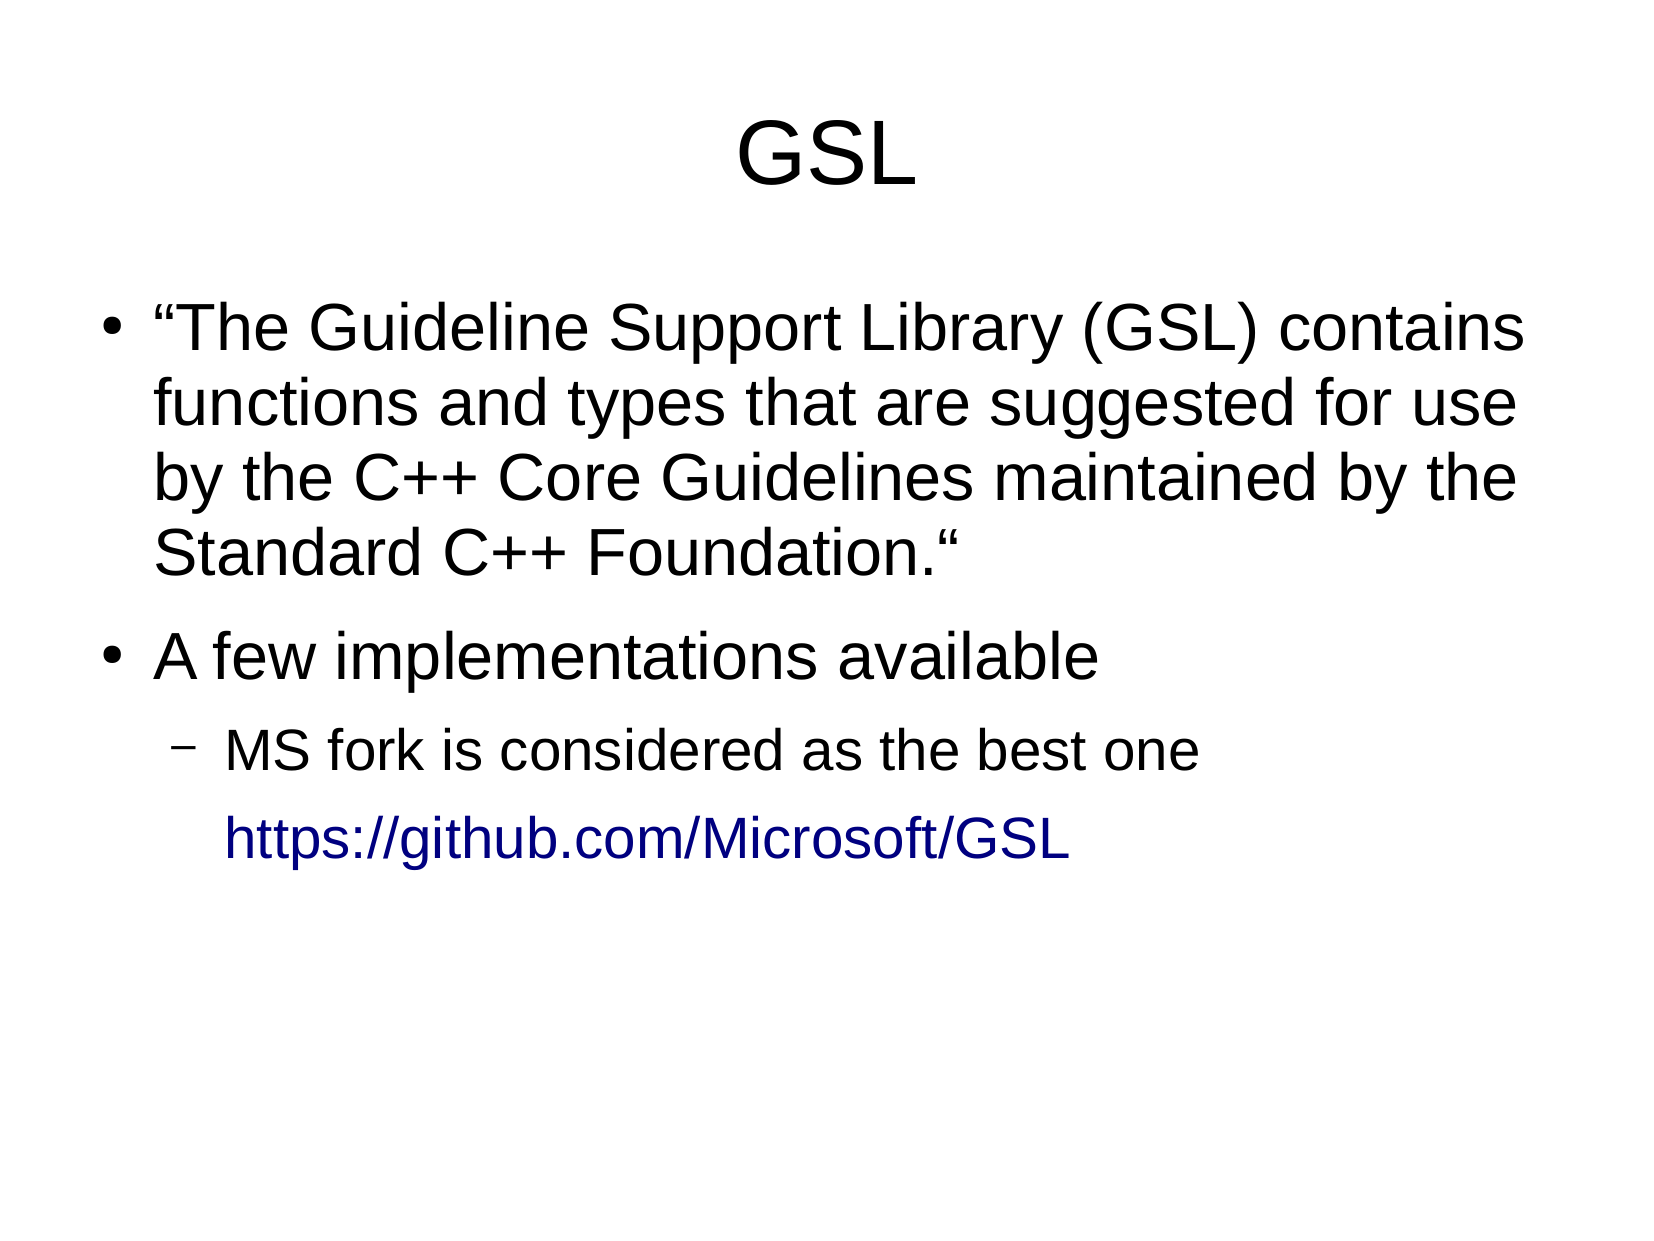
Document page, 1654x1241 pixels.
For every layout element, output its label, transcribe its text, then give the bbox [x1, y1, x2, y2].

list “The Guideline Support Library (GSL) contains functions and types that are suggested for use by the C++ Core Guidelines maintained by the Standard C++ Foundation.“ A few implementations available MS fork is considered as the best one https://github.com/Microsoft/GSL [82, 290, 1571, 1010]
title GSL [82, 49, 1571, 257]
